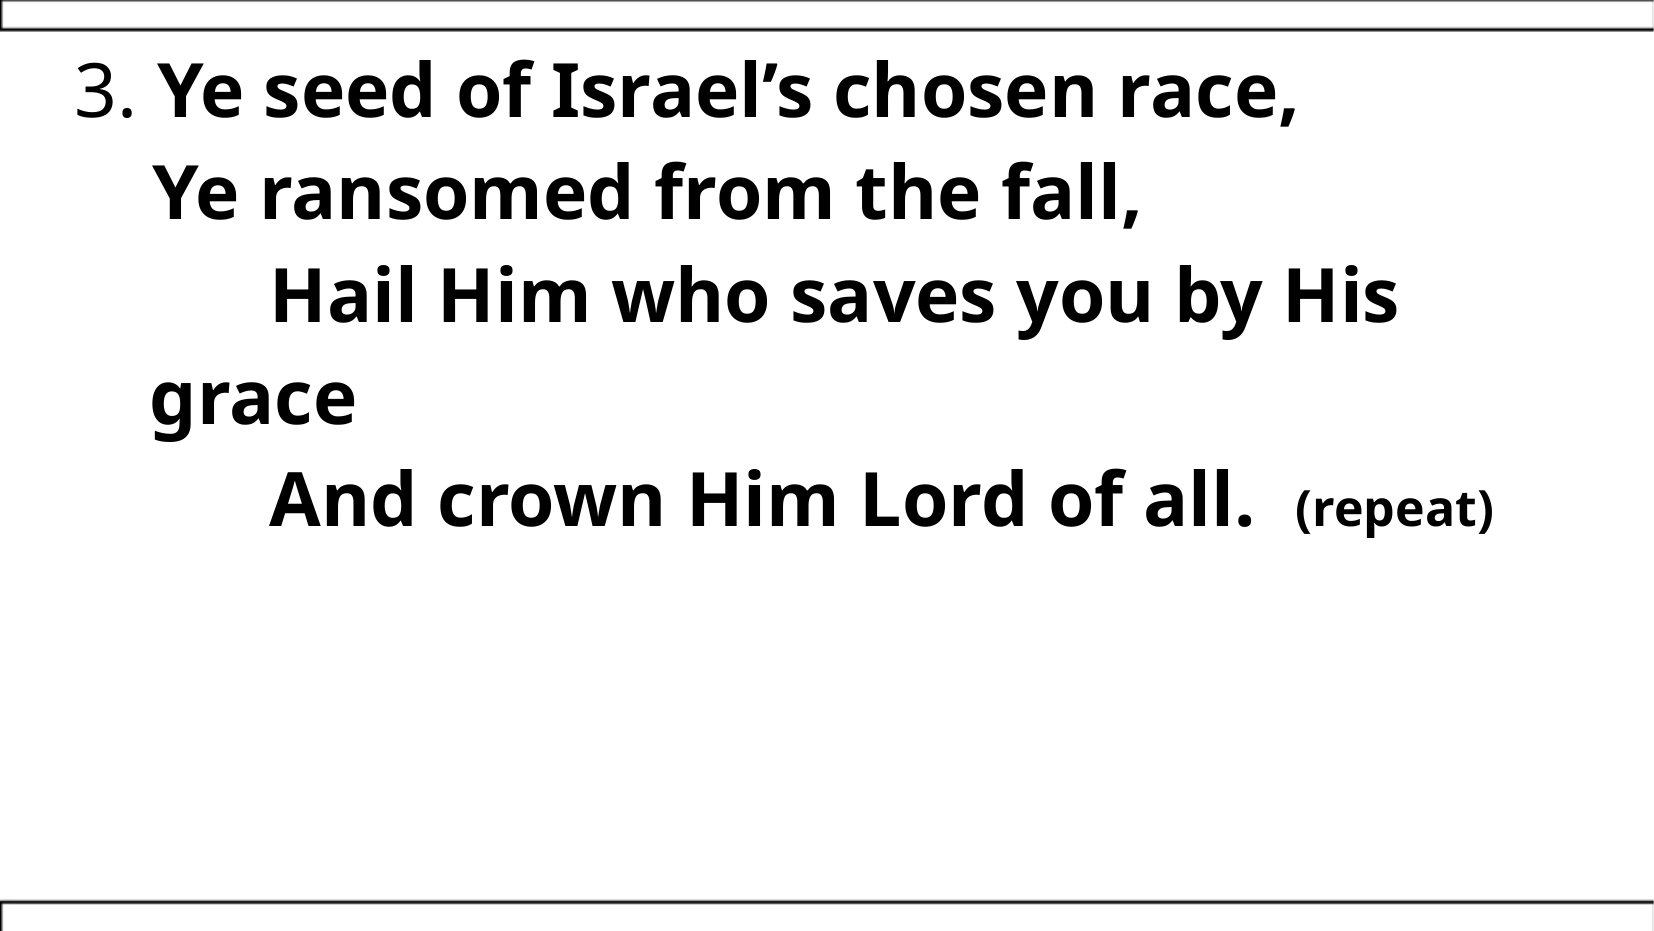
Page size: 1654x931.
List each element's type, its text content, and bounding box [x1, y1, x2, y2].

picture [0, 0, 1654, 931]
text_box 3. Ye seed of Israel’s chosen race, Ye ransomed from the fall, Hail Him who saves you by His grace And crown Him Lord of all. (repeat) [60, 30, 1591, 445]
